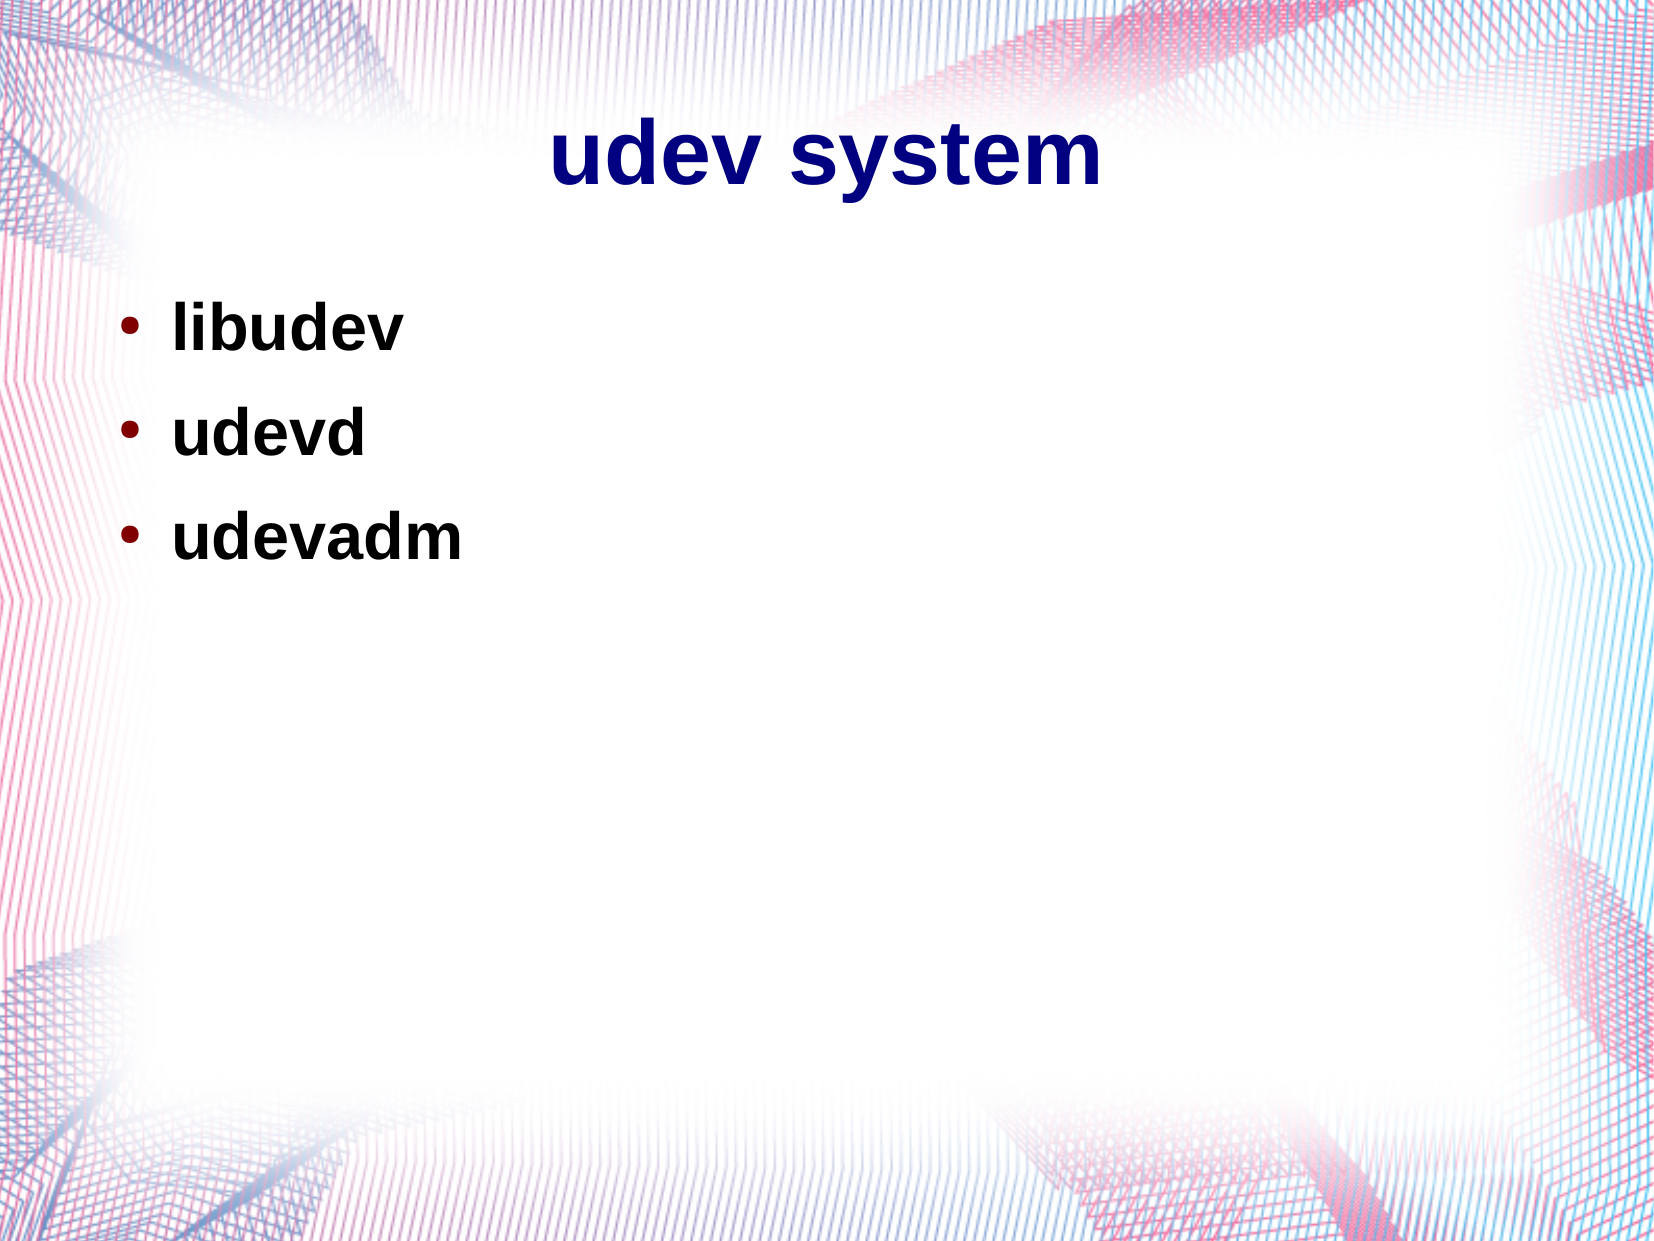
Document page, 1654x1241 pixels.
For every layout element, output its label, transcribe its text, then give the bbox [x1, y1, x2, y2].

list libudev udevd udevadm [82, 290, 1571, 1109]
picture [0, 0, 1654, 1241]
title udev system [82, 49, 1571, 257]
